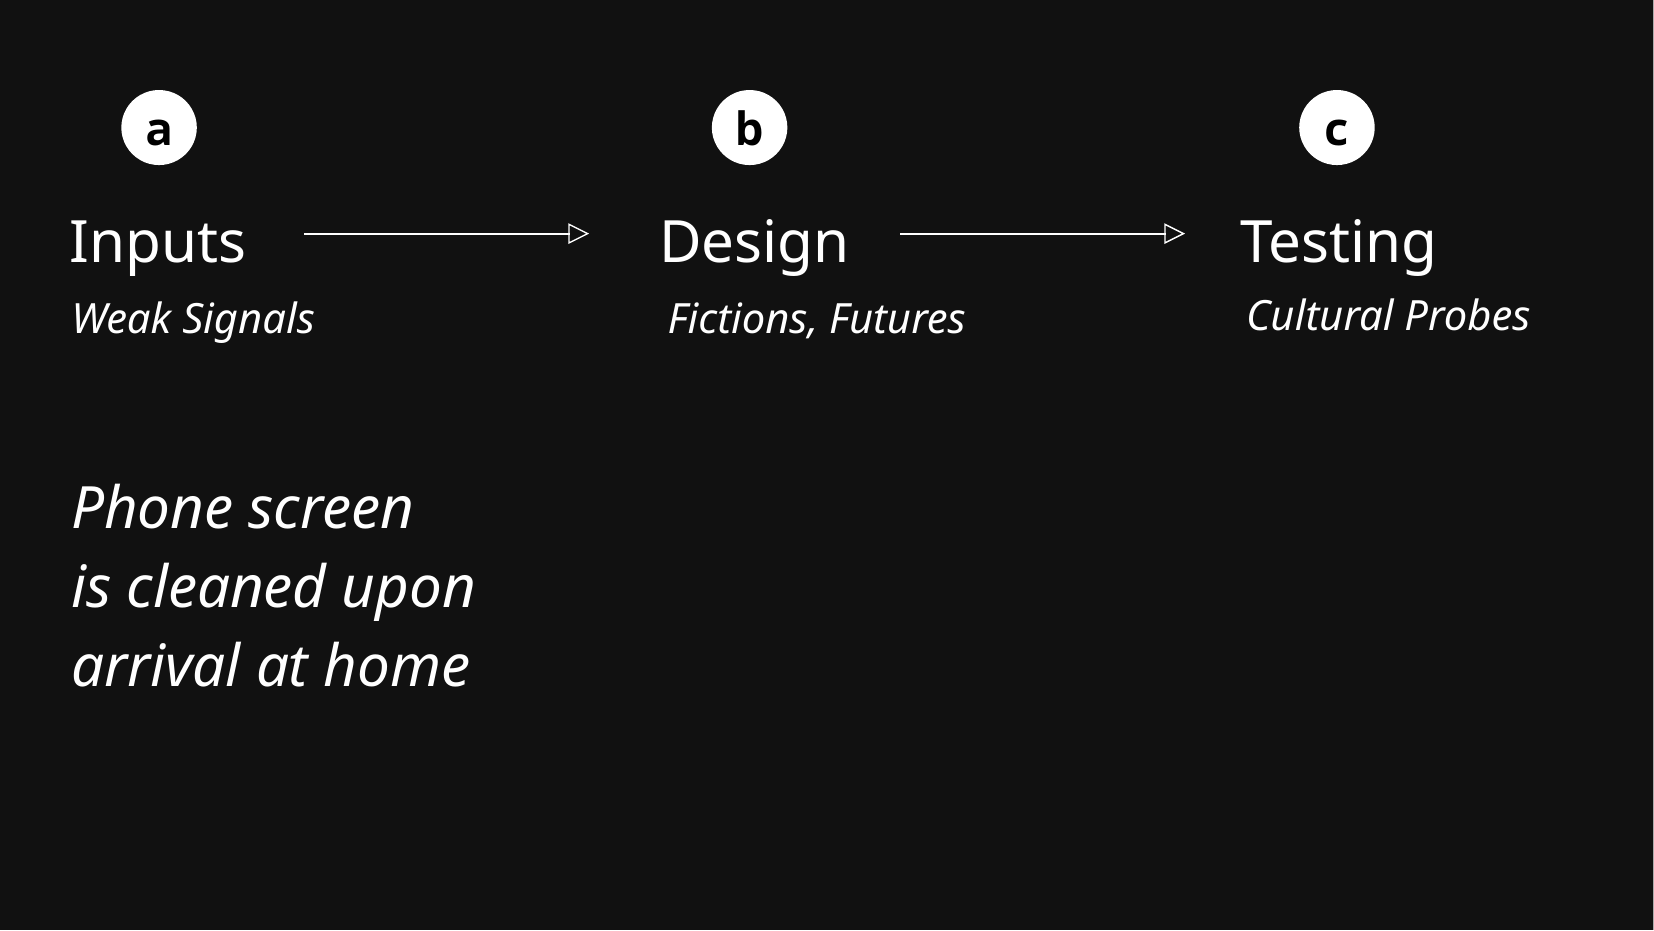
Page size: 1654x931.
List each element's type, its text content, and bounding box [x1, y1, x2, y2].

text_box Fictions, Futures [667, 289, 1060, 375]
text_box b [711, 90, 788, 166]
text_box Phone screen is cleaned upon arrival at home [71, 466, 481, 694]
text_box Weak Signals [71, 289, 327, 375]
text_box Cultural Probes [1245, 285, 1638, 371]
text_box Inputs [29, 200, 287, 286]
text_box Testing [1210, 200, 1468, 286]
text_box Design [625, 200, 883, 286]
text_box c [1299, 90, 1375, 166]
text_box a [121, 90, 197, 166]
